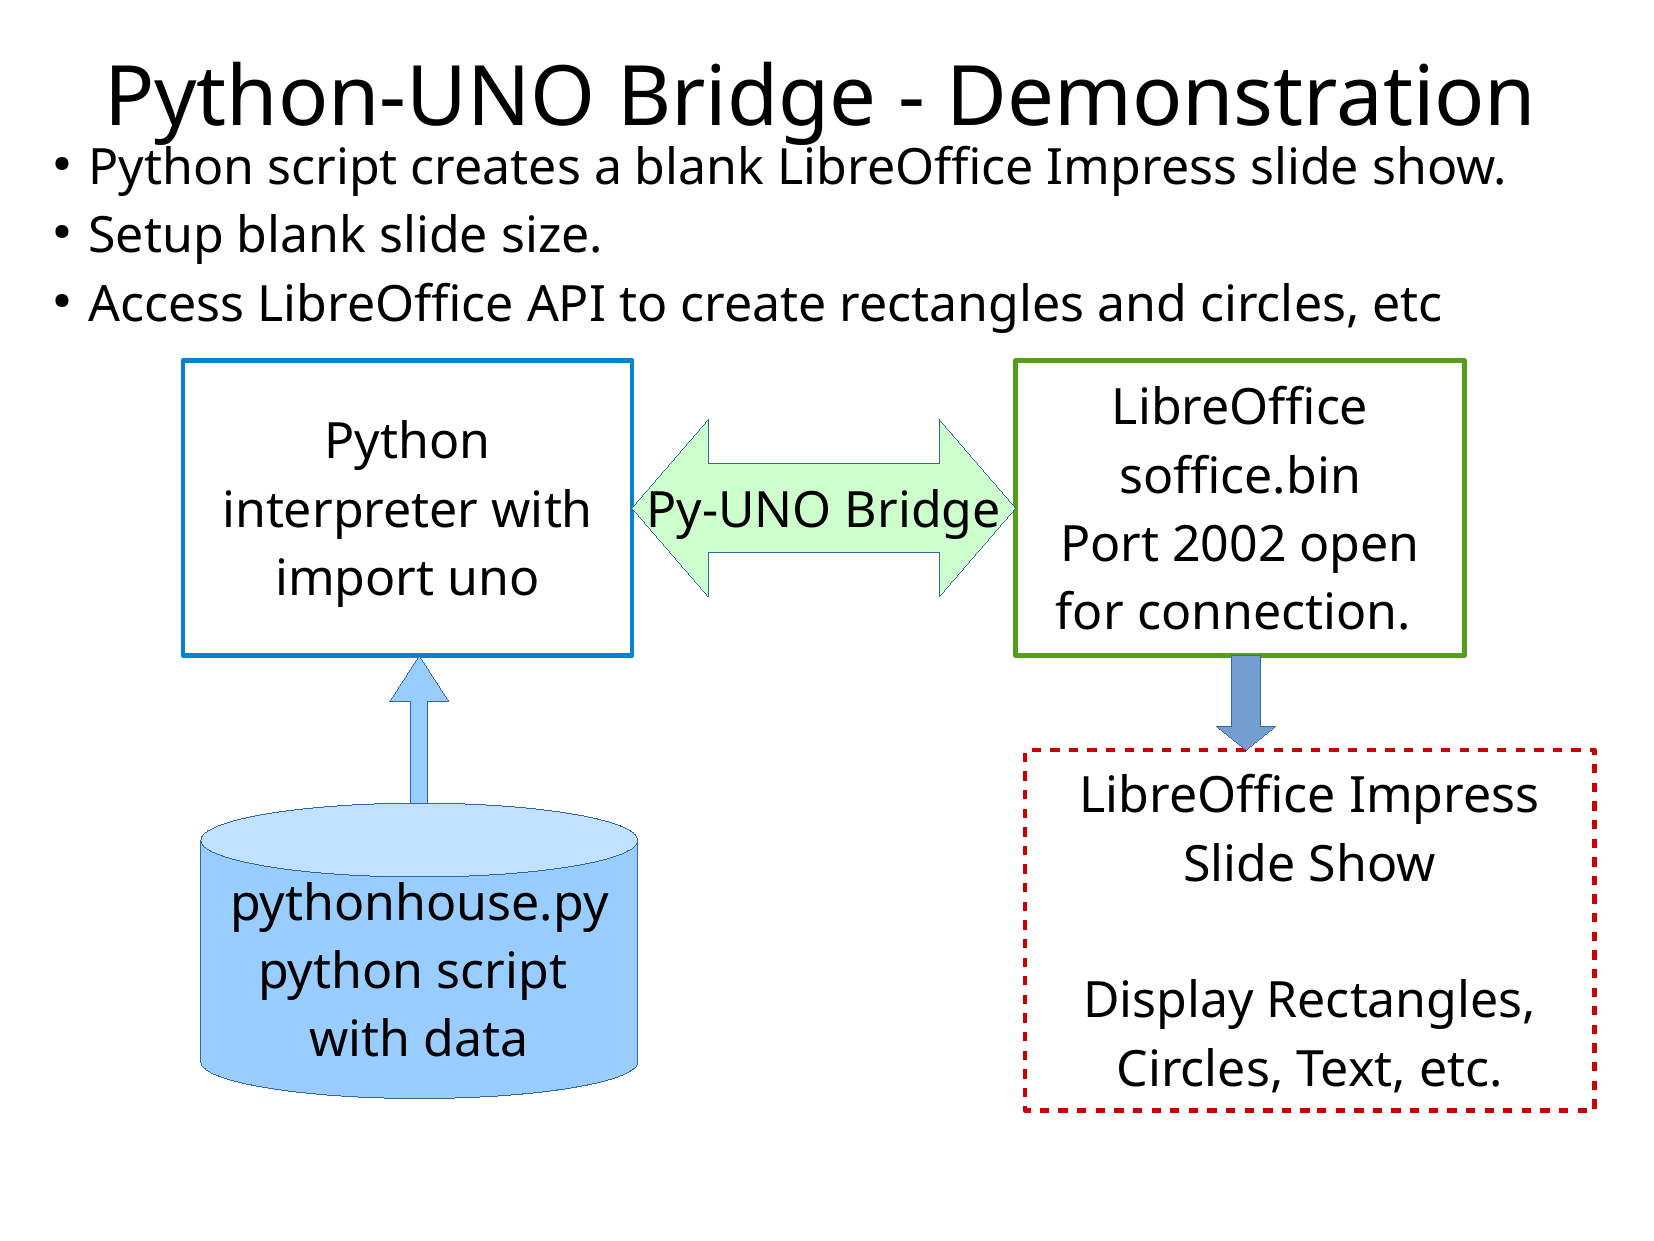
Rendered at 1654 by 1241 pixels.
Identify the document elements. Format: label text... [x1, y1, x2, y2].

text_box Py-UNO Bridge [631, 419, 1016, 597]
text_box Python interpreter with import uno [183, 360, 632, 656]
subtitle Python script creates a blank LibreOffice Impress slide show. Setup blank slide size. Access LibreOffice API to create rectangles and circles, etc [53, 151, 1613, 317]
text_box LibreOffice soffice.bin Port 2002 open for connection. [1015, 360, 1465, 656]
title Python-UNO Bridge - Demonstration [29, 33, 1613, 154]
text_box [1216, 655, 1276, 751]
text_box pythonhouse.py python script with data [200, 841, 638, 1099]
text_box LibreOffice Impress Slide Show Display Rectangles, Circles, Text, etc. [1025, 750, 1595, 1111]
text_box [389, 655, 449, 803]
